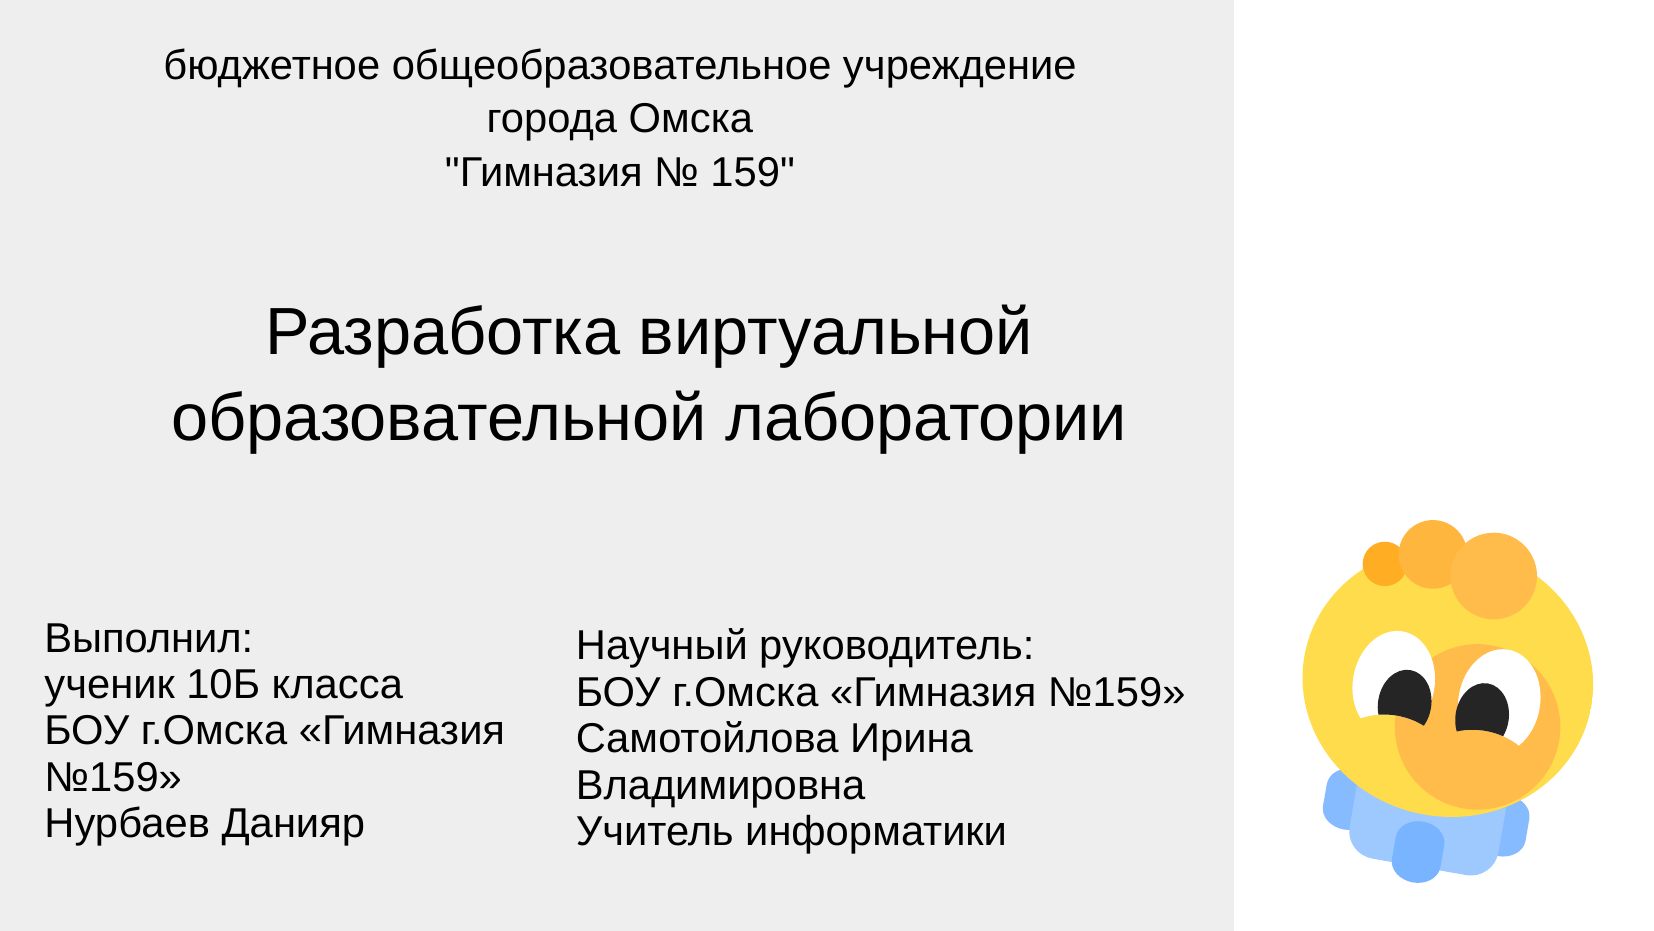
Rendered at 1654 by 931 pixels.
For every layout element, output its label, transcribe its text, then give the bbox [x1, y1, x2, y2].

text_box Выполнил: ученик 10Б класса БОУ г.Омска «Гимназия №159» Нурбаев Данияр [29, 606, 621, 879]
title бюджетное общеобразовательное учреждение города Омска "Гимназия № 159" [29, 34, 1211, 195]
subtitle Разработка виртуальной образовательной лаборатории [88, 236, 1211, 502]
text_box Научный руководитель: БОУ г.Омска «Гимназия №159» Самотойлова Ирина Владимировна Учитель информатики [561, 614, 1270, 931]
text_box [0, 0, 1241, 931]
picture [1269, 501, 1618, 908]
